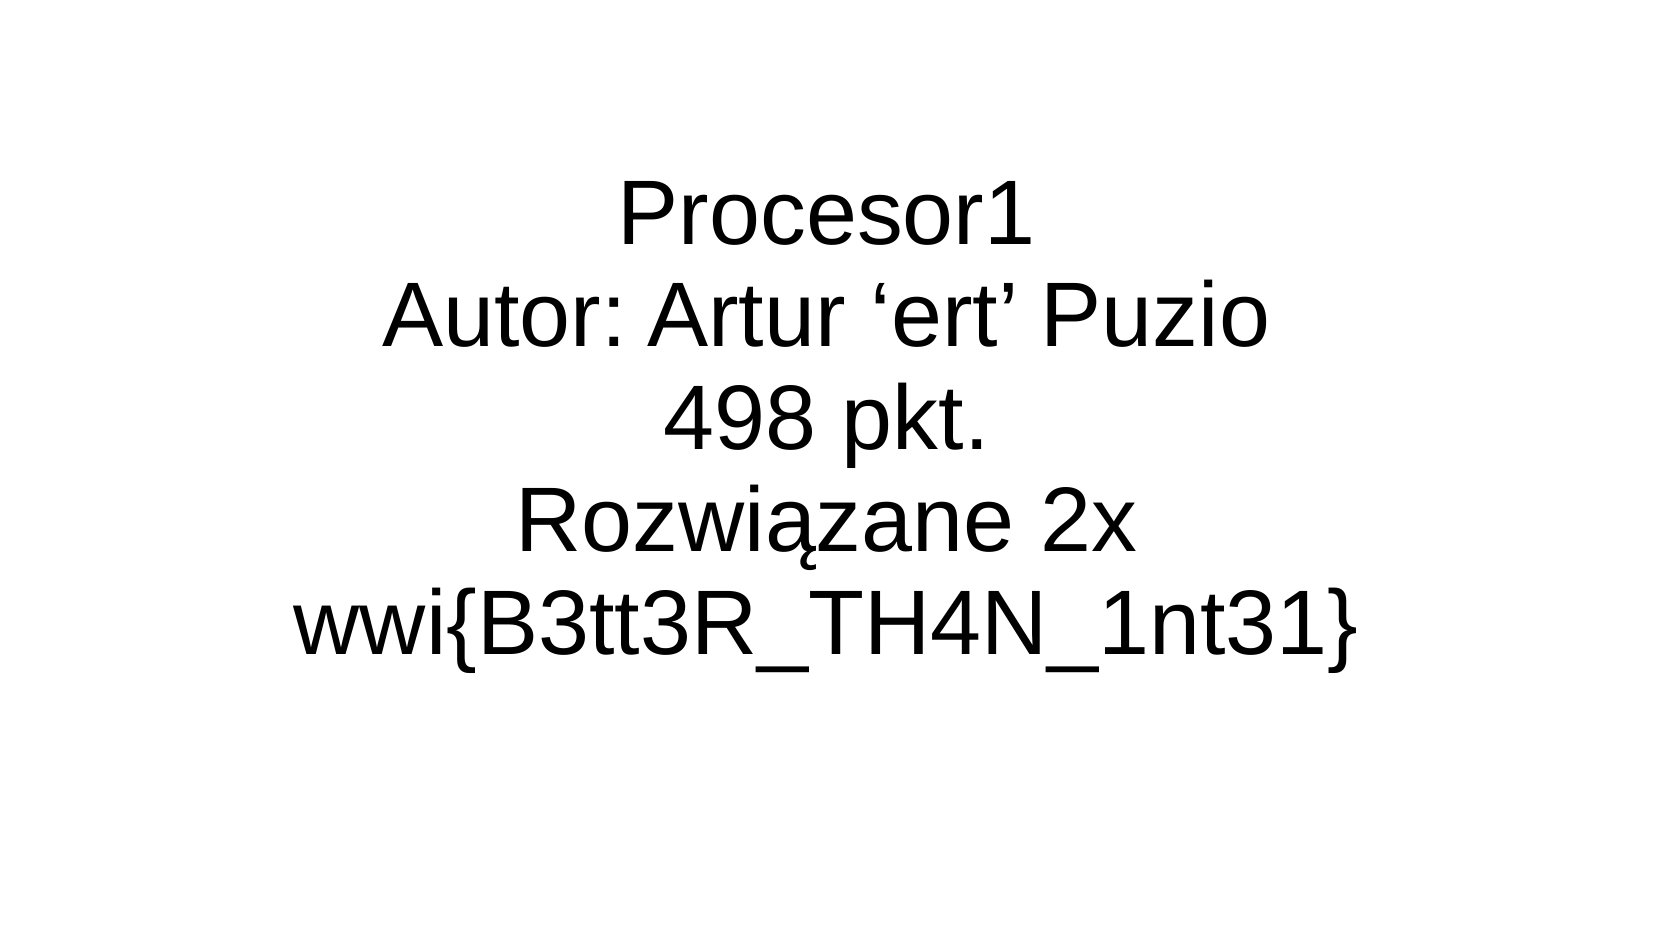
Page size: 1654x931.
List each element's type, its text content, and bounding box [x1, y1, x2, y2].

subtitle Procesor1 Autor: Artur ‘ert’ Puzio 498 pkt. Rozwiązane 2x wwi{B3tt3R_TH4N_1nt31} [82, 95, 1571, 815]
